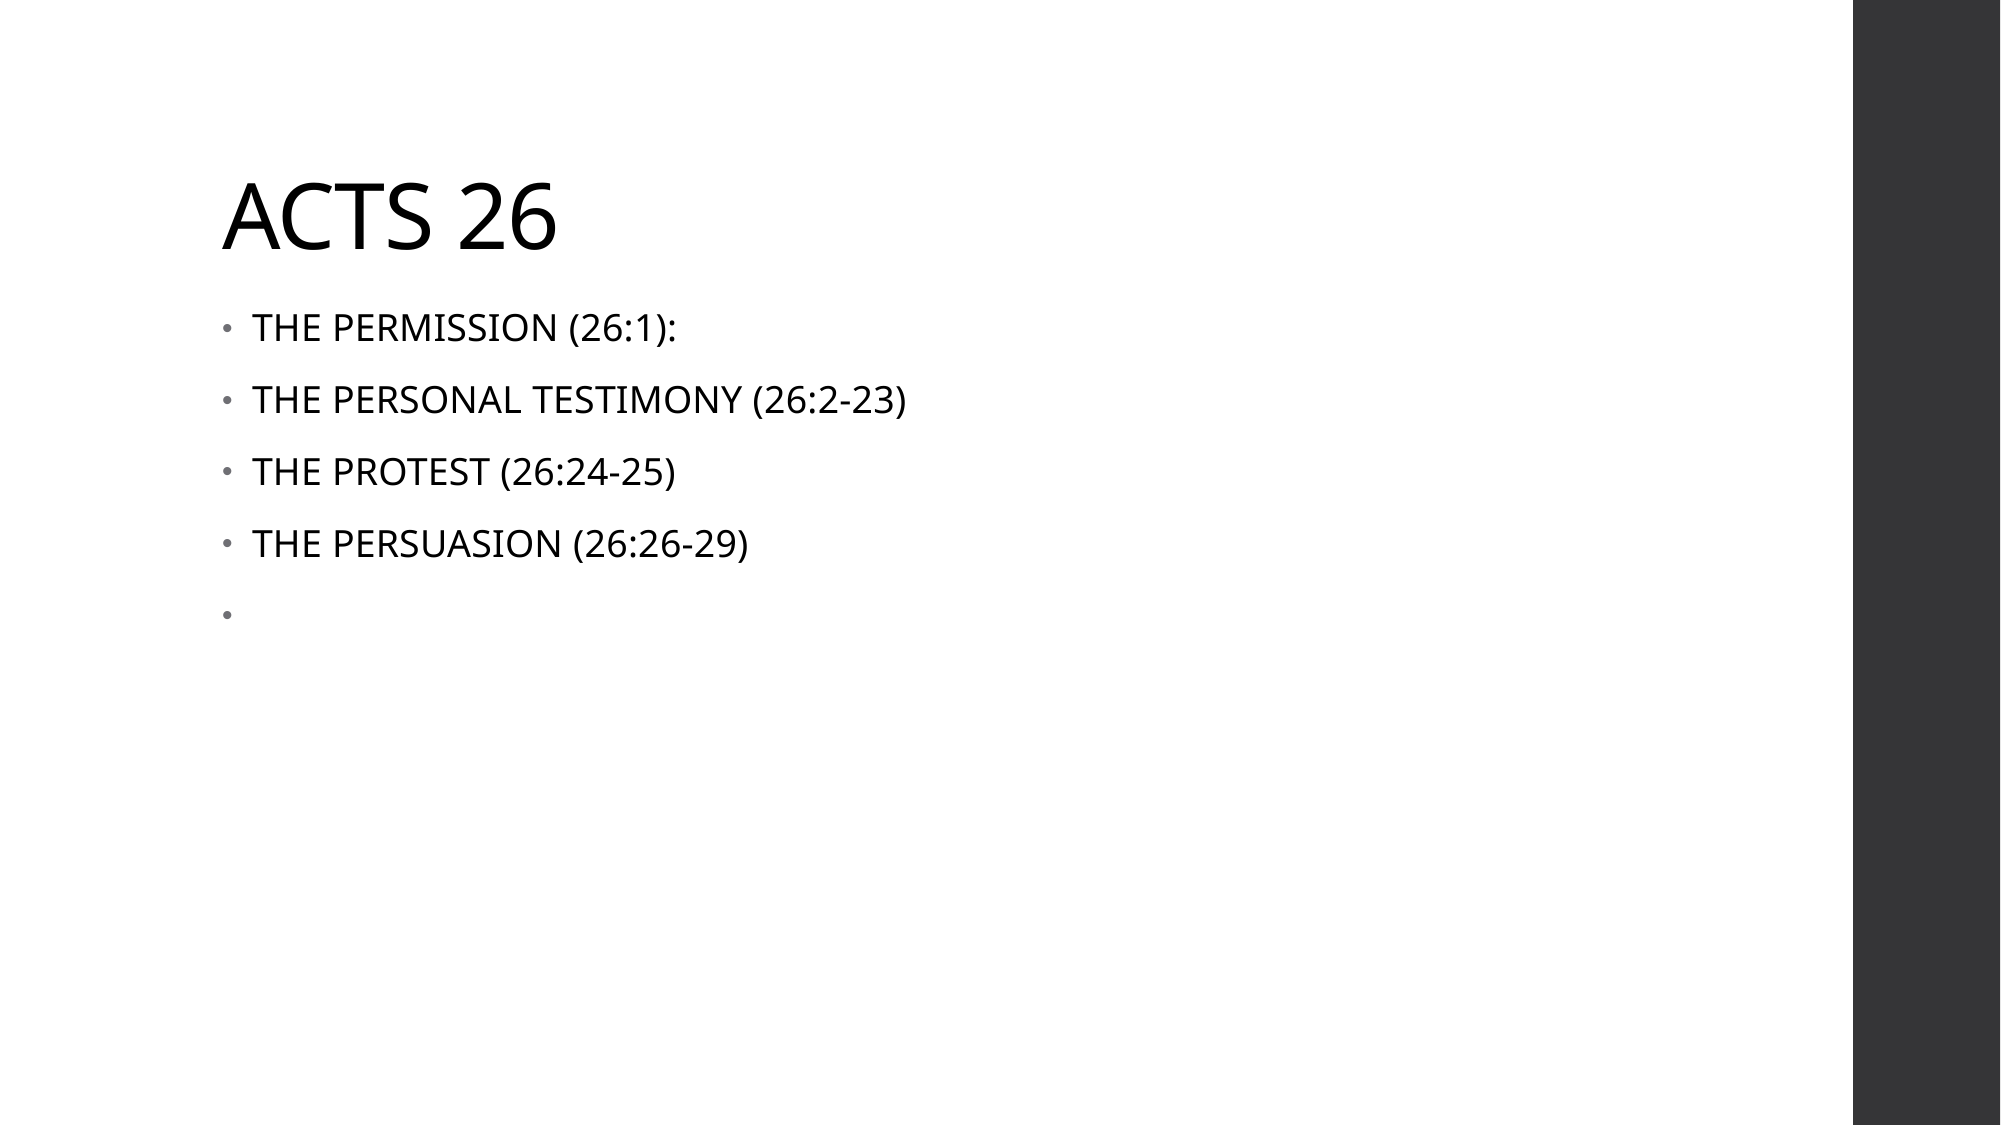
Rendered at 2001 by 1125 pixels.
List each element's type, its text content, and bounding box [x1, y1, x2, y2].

list THE PERMISSION (26:1): THE PERSONAL TESTIMONY (26:2-23) THE PROTEST (26:24-25) THE PERSUASION (26:26-29) [206, 299, 1617, 1014]
title ACTS 26 [206, 60, 1797, 278]
